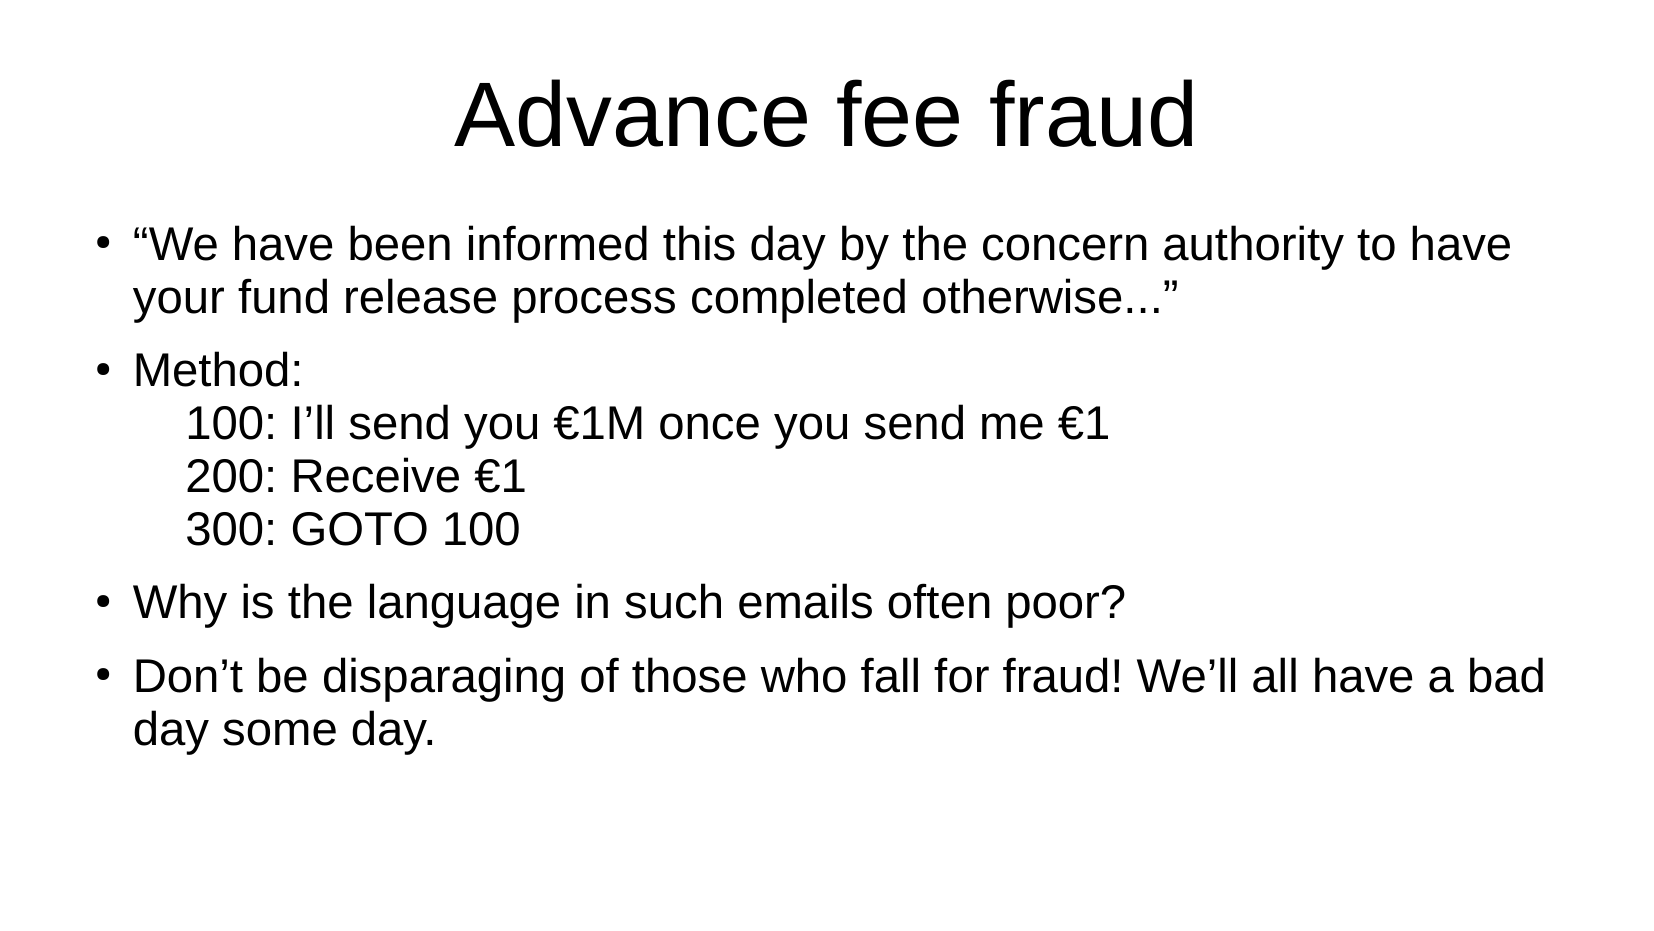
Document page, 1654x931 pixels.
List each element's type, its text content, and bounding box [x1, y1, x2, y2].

title Advance fee fraud [82, 37, 1571, 193]
list “We have been informed this day by the concern authority to have your fund release process completed otherwise...” Method: 100: I’ll send you €1M once you send me €1 200: Receive €1 300: GOTO 100 Why is the language in such emails often poor? Don’t be disparaging of those who fall for fraud! We’ll all have a bad day some day. [82, 217, 1571, 758]
